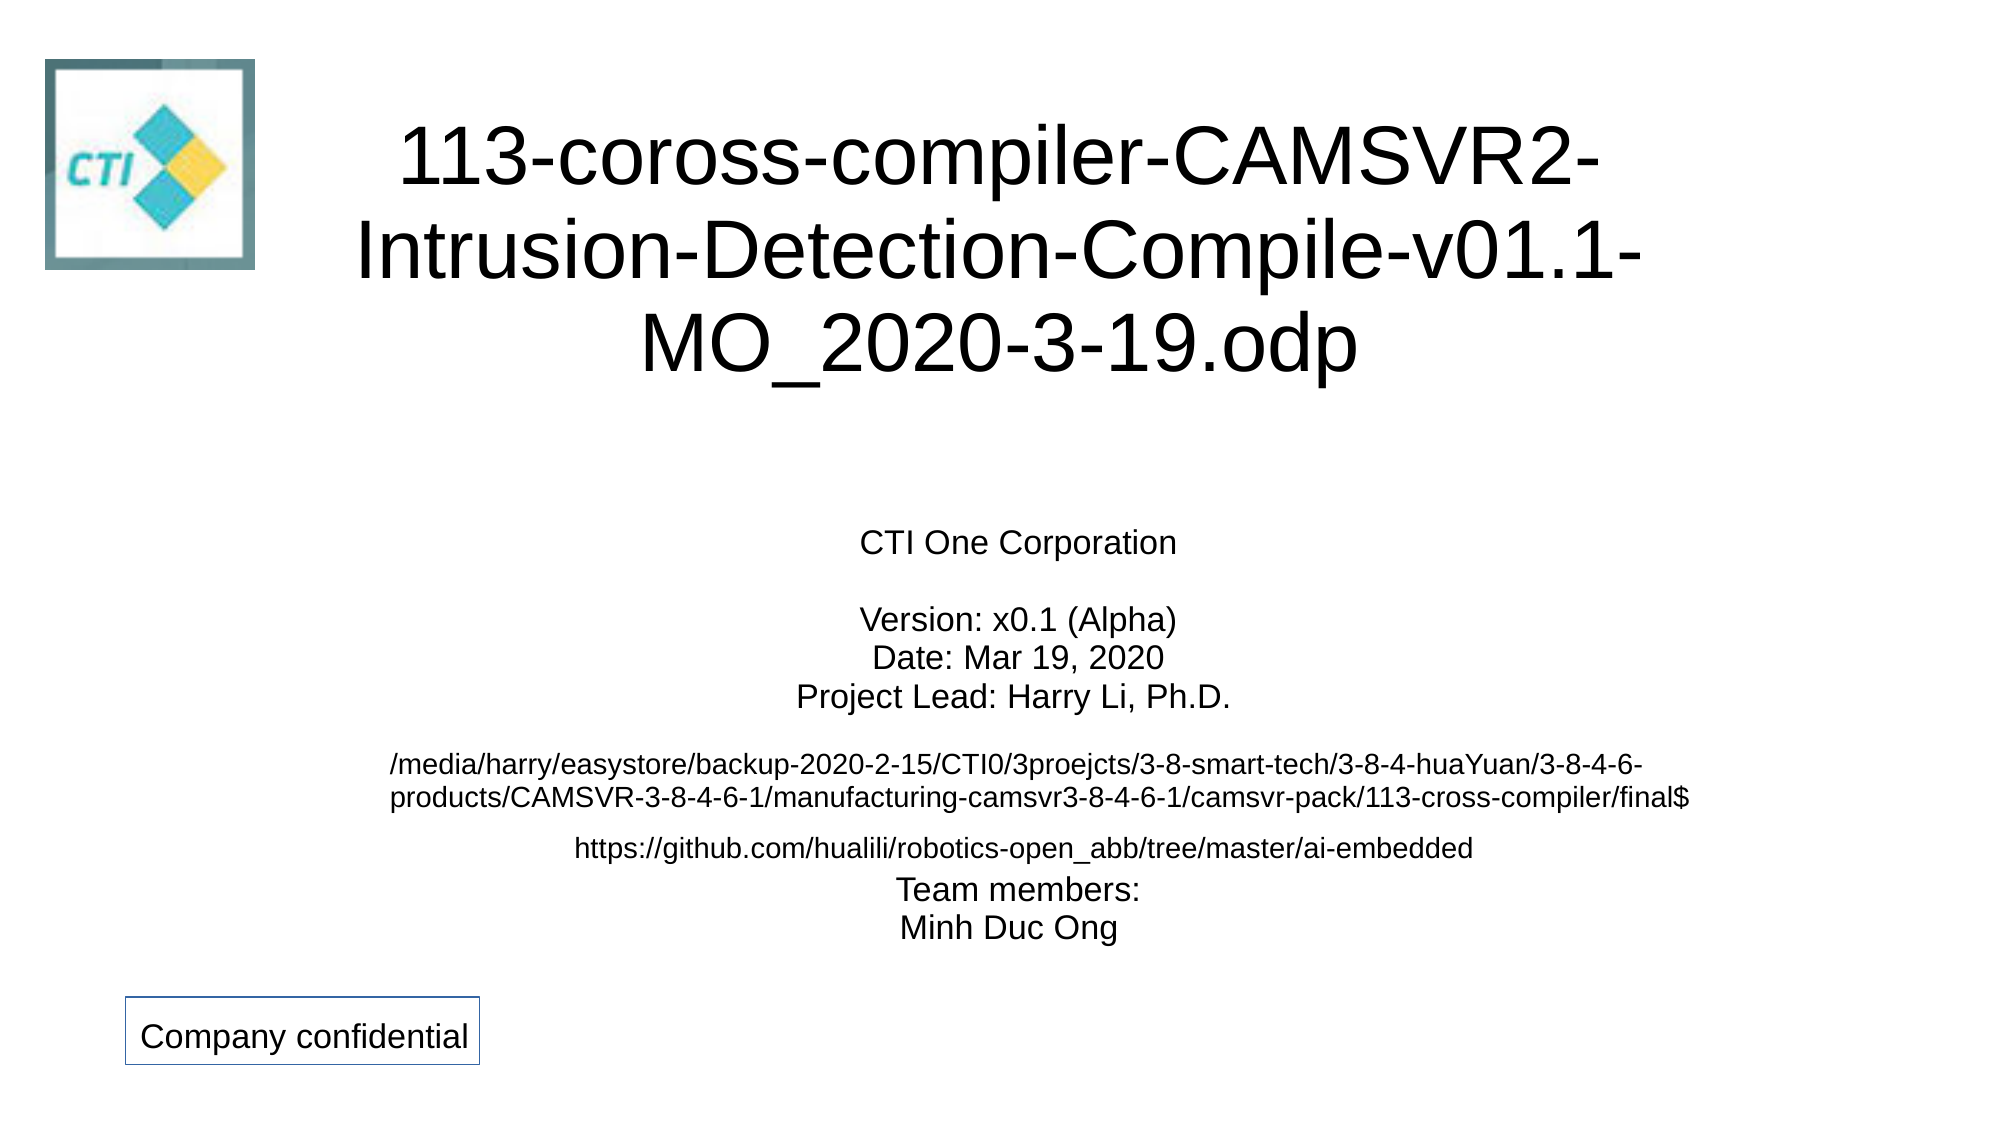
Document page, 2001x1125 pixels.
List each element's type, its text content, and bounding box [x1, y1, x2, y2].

picture [45, 59, 255, 270]
text_box 113-coross-compiler-CAMSVR2-Intrusion-Detection-Compile-v01.1-MO_2020-3-19.odp [269, 153, 1731, 347]
text_box /media/harry/easystore/backup-2020-2-15/CTI0/3proejcts/3-8-smart-tech/3-8-4-huaYuan/3-8-4-6-products/CAMSVR-3-8-4-6-1/manufacturing-camsvr3-8-4-6-1/camsvr-pack/113-cross-compiler/final$ [375, 741, 1740, 841]
text_box Company confidential [126, 1010, 495, 1065]
text_box CTI One Corporation Version: x0.1 (Alpha) Date: Mar 19, 2020 Project Lead: Harry Li, Ph.D. Team members: Minh Duc Ong [535, 517, 1502, 741]
text_box CTI One Corporation Version: x0.1 (Alpha) Date: Mar 19, 2020 Project Lead: Harry Li, Ph.D. Team members: Minh Duc Ong [535, 882, 1502, 994]
text_box https://github.com/hualili/robotics-open_abb/tree/master/ai-embedded [435, 825, 1615, 882]
